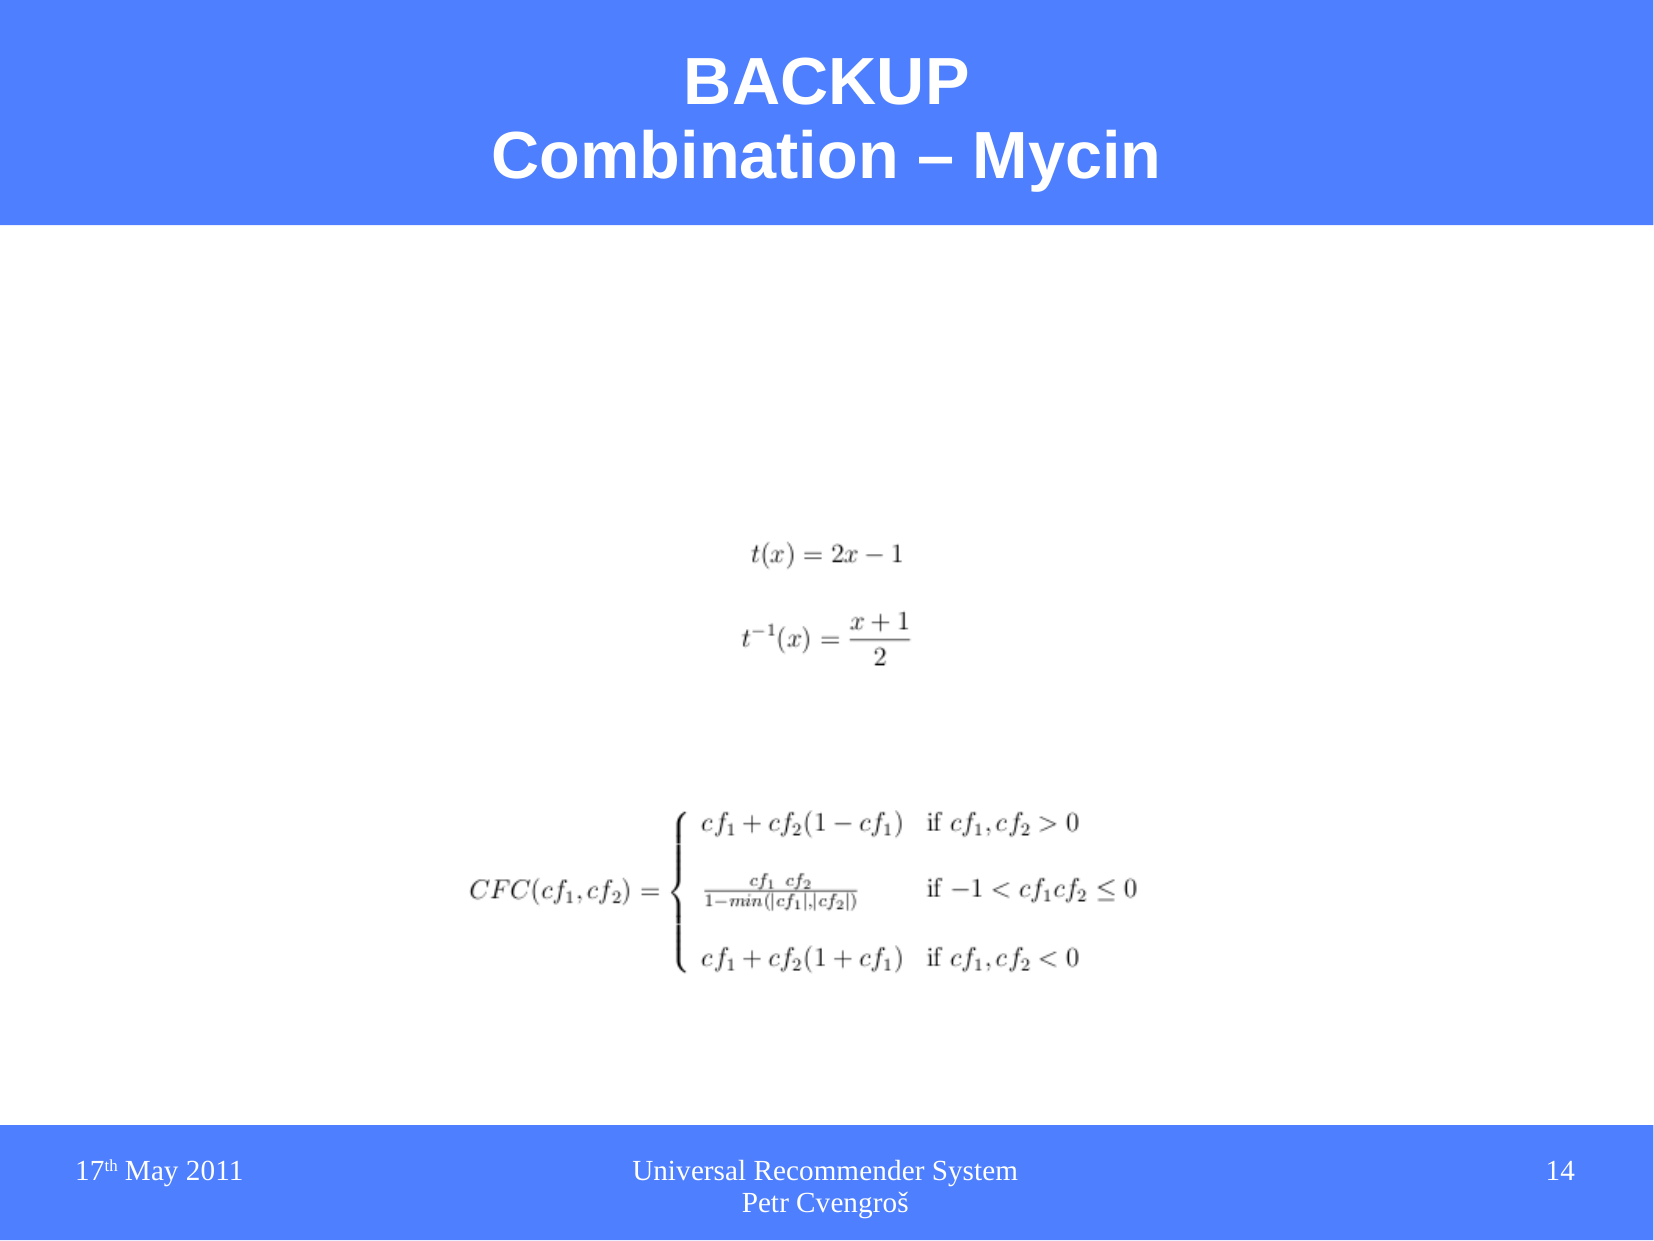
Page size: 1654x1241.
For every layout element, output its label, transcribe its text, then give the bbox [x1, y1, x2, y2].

picture [712, 528, 935, 676]
picture [443, 787, 1201, 985]
title BACKUP Combination – Mycin [82, 32, 1571, 205]
